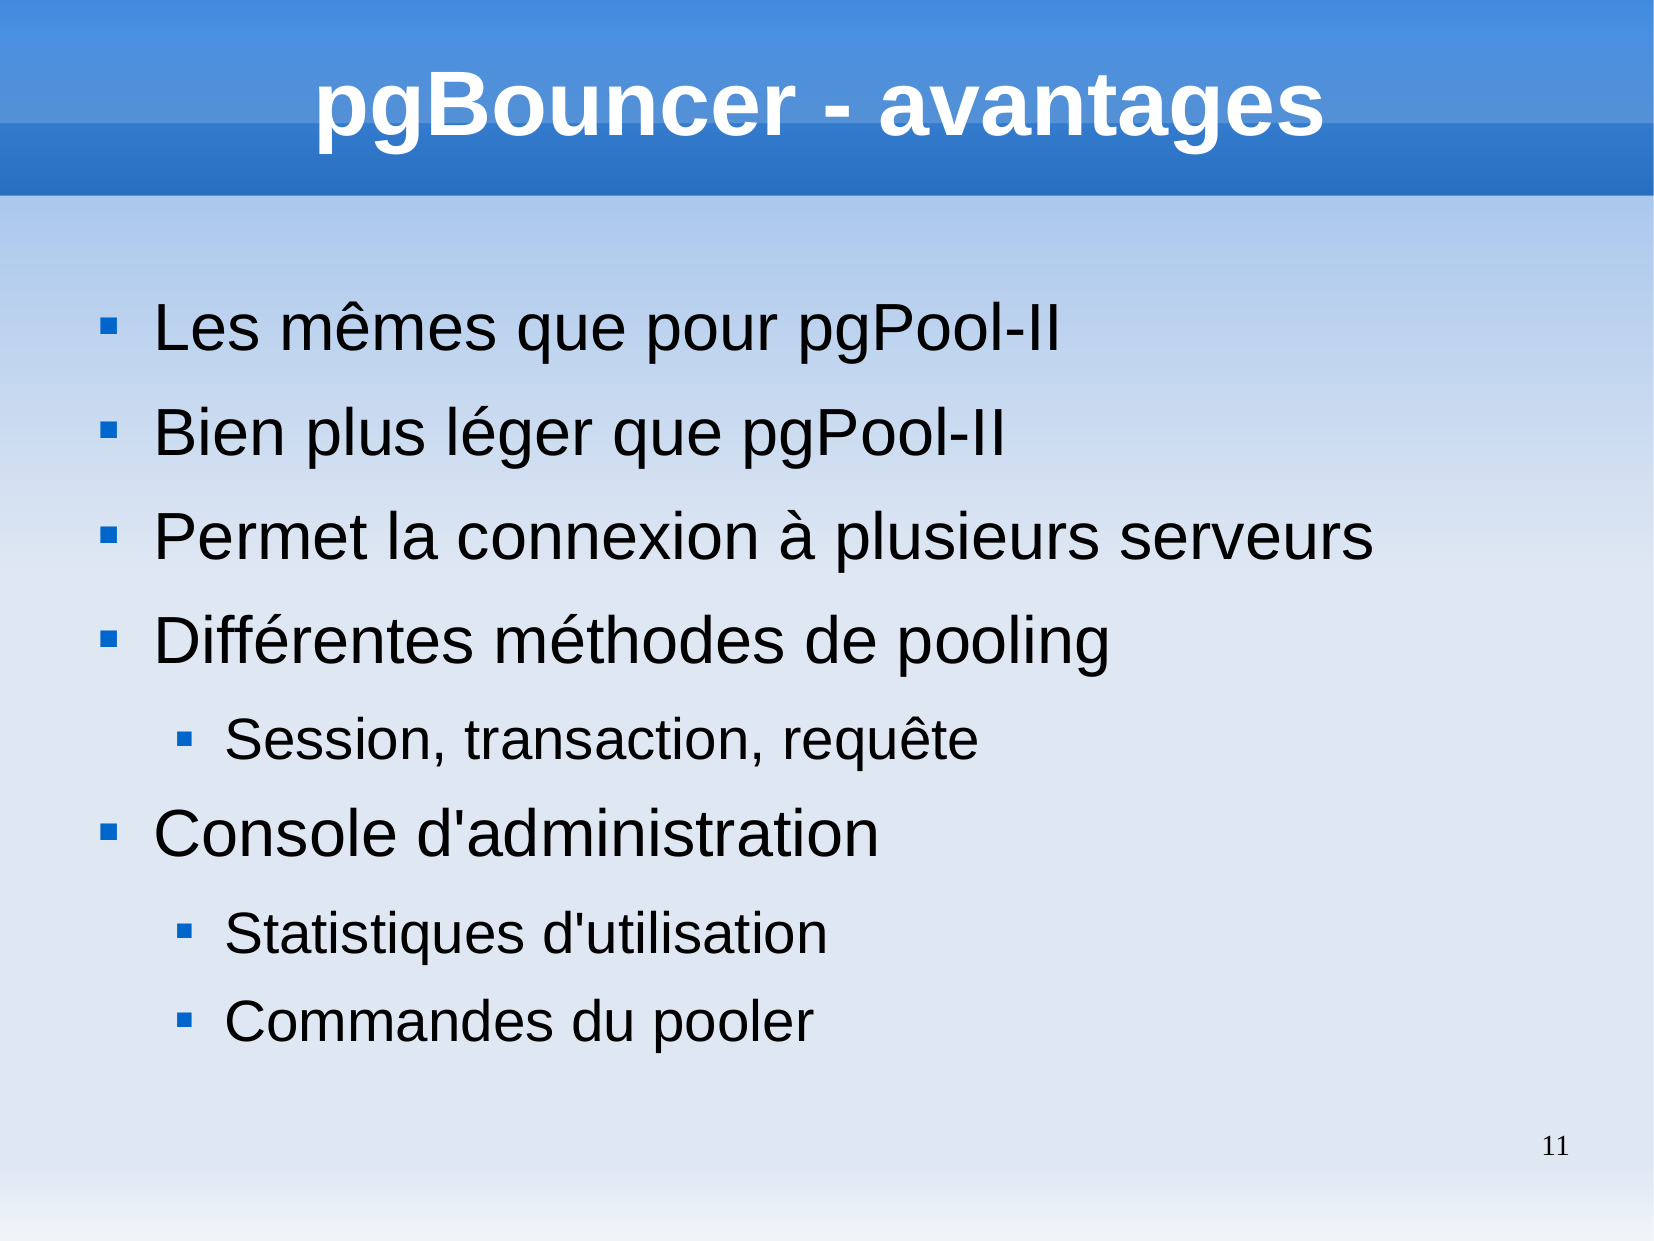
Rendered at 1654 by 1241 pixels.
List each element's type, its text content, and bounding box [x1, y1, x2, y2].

picture [0, 0, 1654, 1241]
title pgBouncer - avantages [76, 7, 1565, 200]
list Les mêmes que pour pgPool-II Bien plus léger que pgPool-II Permet la connexion à plusieurs serveurs Différentes méthodes de pooling Session, transaction, requête Console d'administration Statistiques d'utilisation Commandes du pooler [82, 290, 1571, 1094]
